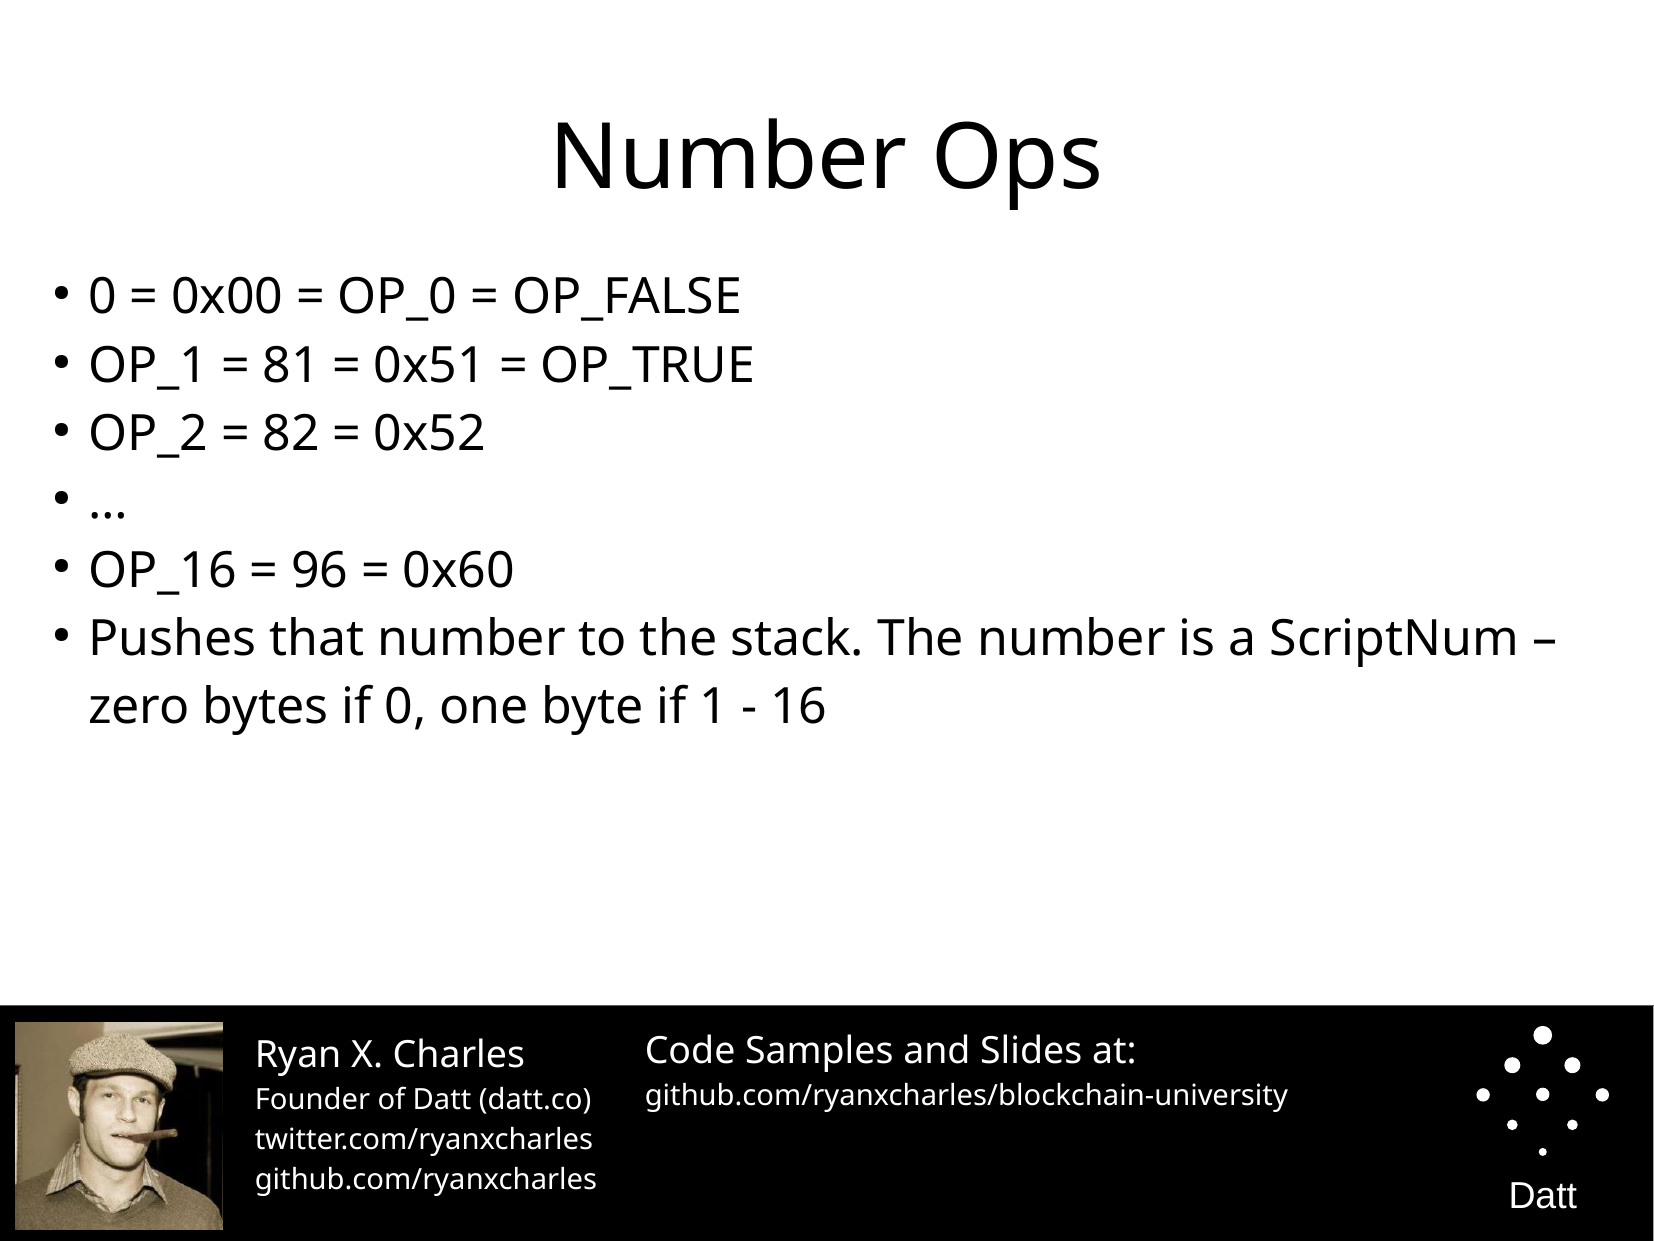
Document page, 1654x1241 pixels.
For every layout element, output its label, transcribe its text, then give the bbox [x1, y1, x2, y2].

text_box Code Samples and Slides at: github.com/ryanxcharles/blockchain-university [630, 1015, 1403, 1156]
text_box Ryan X. Charles Founder of Datt (datt.co) twitter.com/ryanxcharles github.com/ryanxcharles [240, 1020, 976, 1241]
text_box [0, 1005, 1654, 1241]
picture [15, 1022, 223, 1231]
subtitle 0 = 0x00 = OP_0 = OP_FALSE OP_1 = 81 = 0x51 = OP_TRUE OP_2 = 82 = 0x52 … OP_16 = 96 = 0x60 Pushes that number to the stack. The number is a ScriptNum – zero bytes if 0, one byte if 1 - 16 [52, 260, 1606, 961]
text_box Datt [1452, 1167, 1633, 1241]
title Number Ops [82, 49, 1571, 257]
picture [1475, 1023, 1611, 1159]
